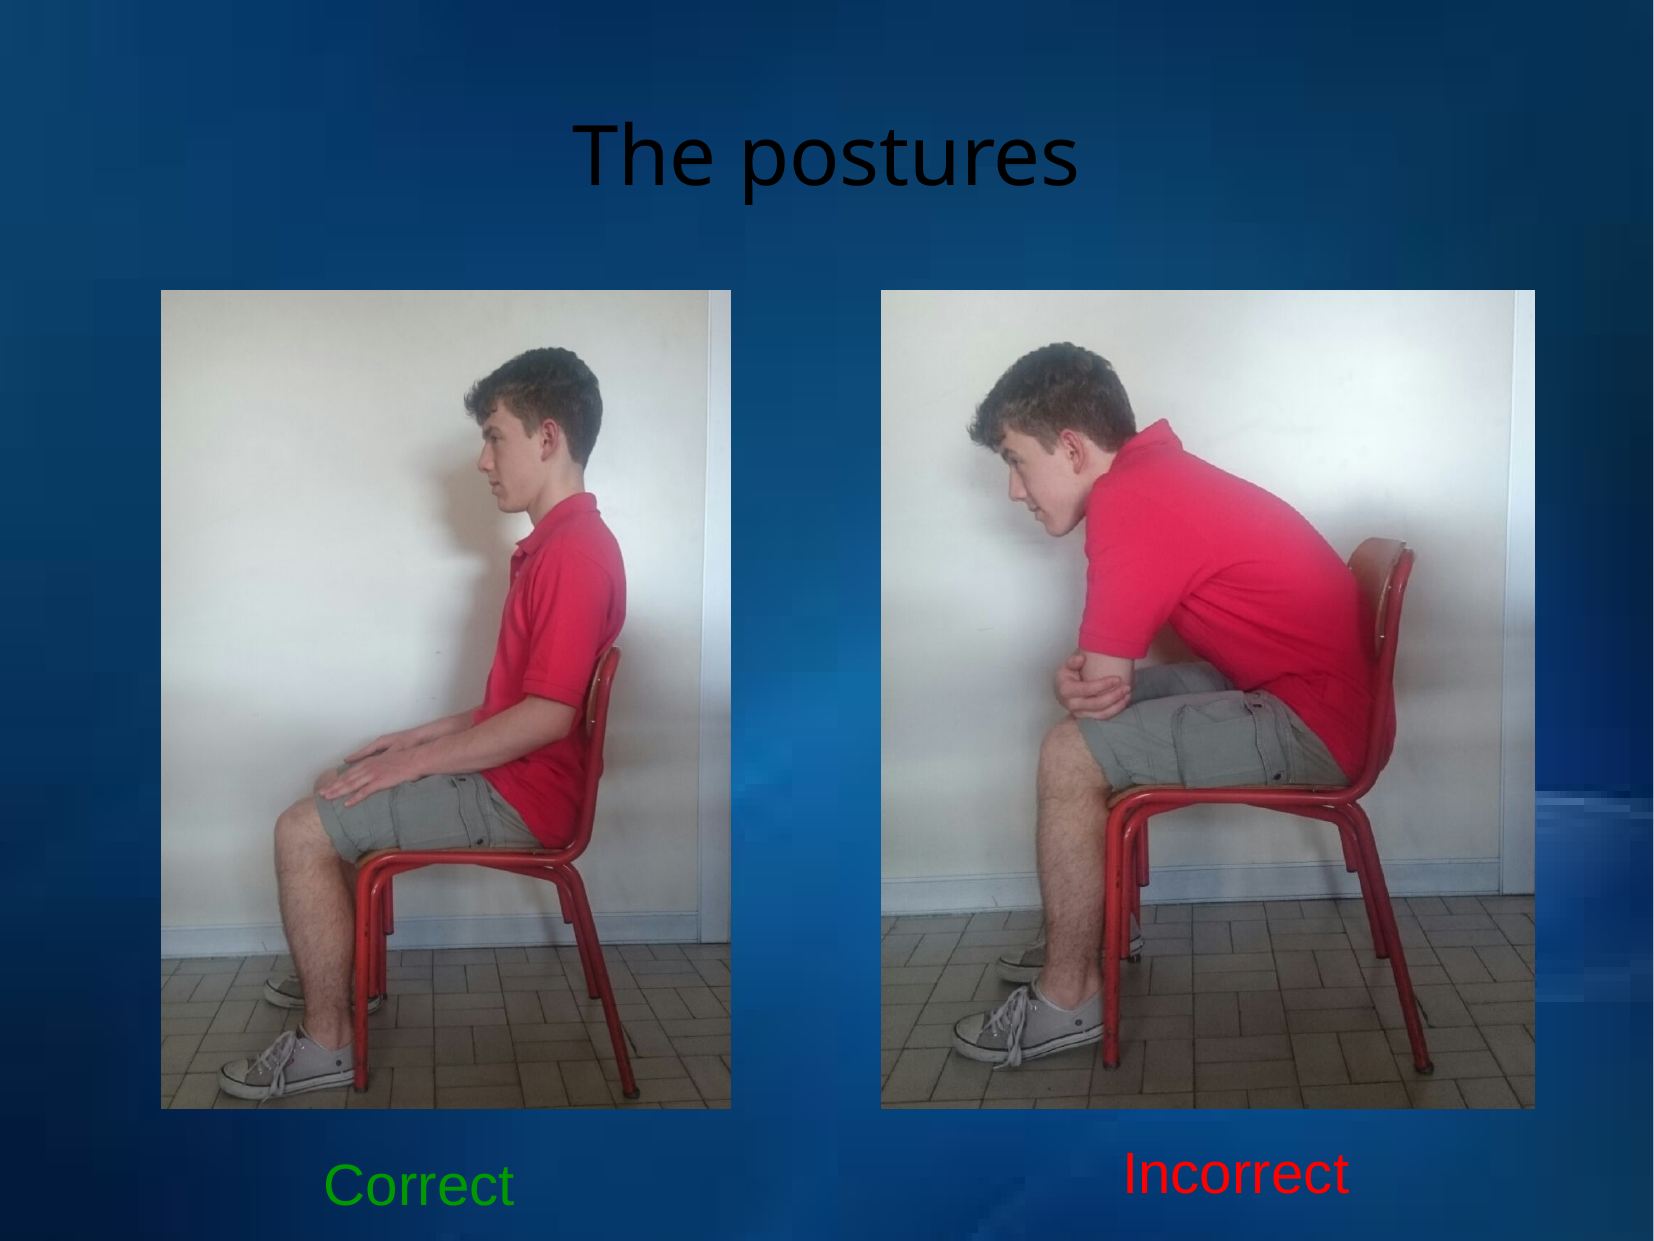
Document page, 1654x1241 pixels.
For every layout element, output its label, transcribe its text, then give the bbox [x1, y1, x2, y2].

text_box Correct [129, 1145, 709, 1241]
picture [0, 0, 1654, 1241]
text_box Incorrect [885, 1133, 1571, 1241]
title The postures [82, 49, 1571, 257]
